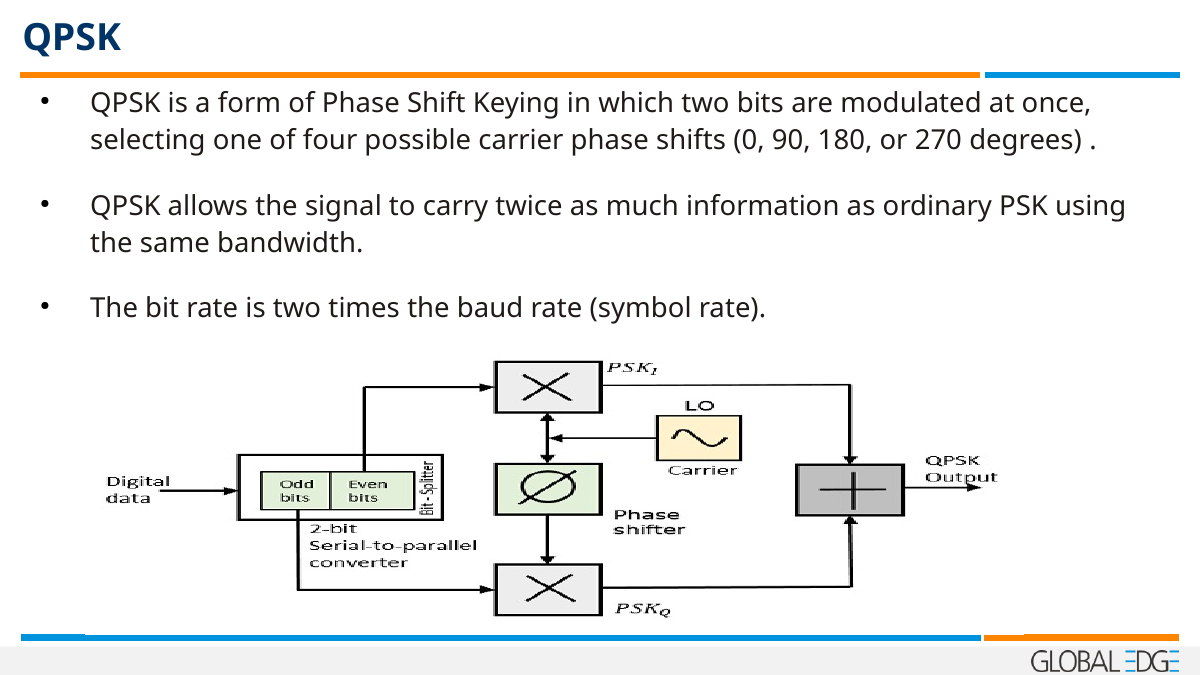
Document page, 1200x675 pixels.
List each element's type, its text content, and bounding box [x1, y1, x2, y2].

picture [1031, 650, 1179, 672]
title QPSK [12, 9, 1088, 63]
list QPSK is a form of Phase Shift Keying in which two bits are modulated at once, selecting one of four possible carrier phase shifts (0, 90, 180, or 270 degrees) . QPSK allows the signal to carry twice as much information as ordinary PSK using the same bandwidth. The bit rate is two times the baud rate (symbol rate). [23, 82, 1152, 331]
picture [85, 342, 1024, 635]
